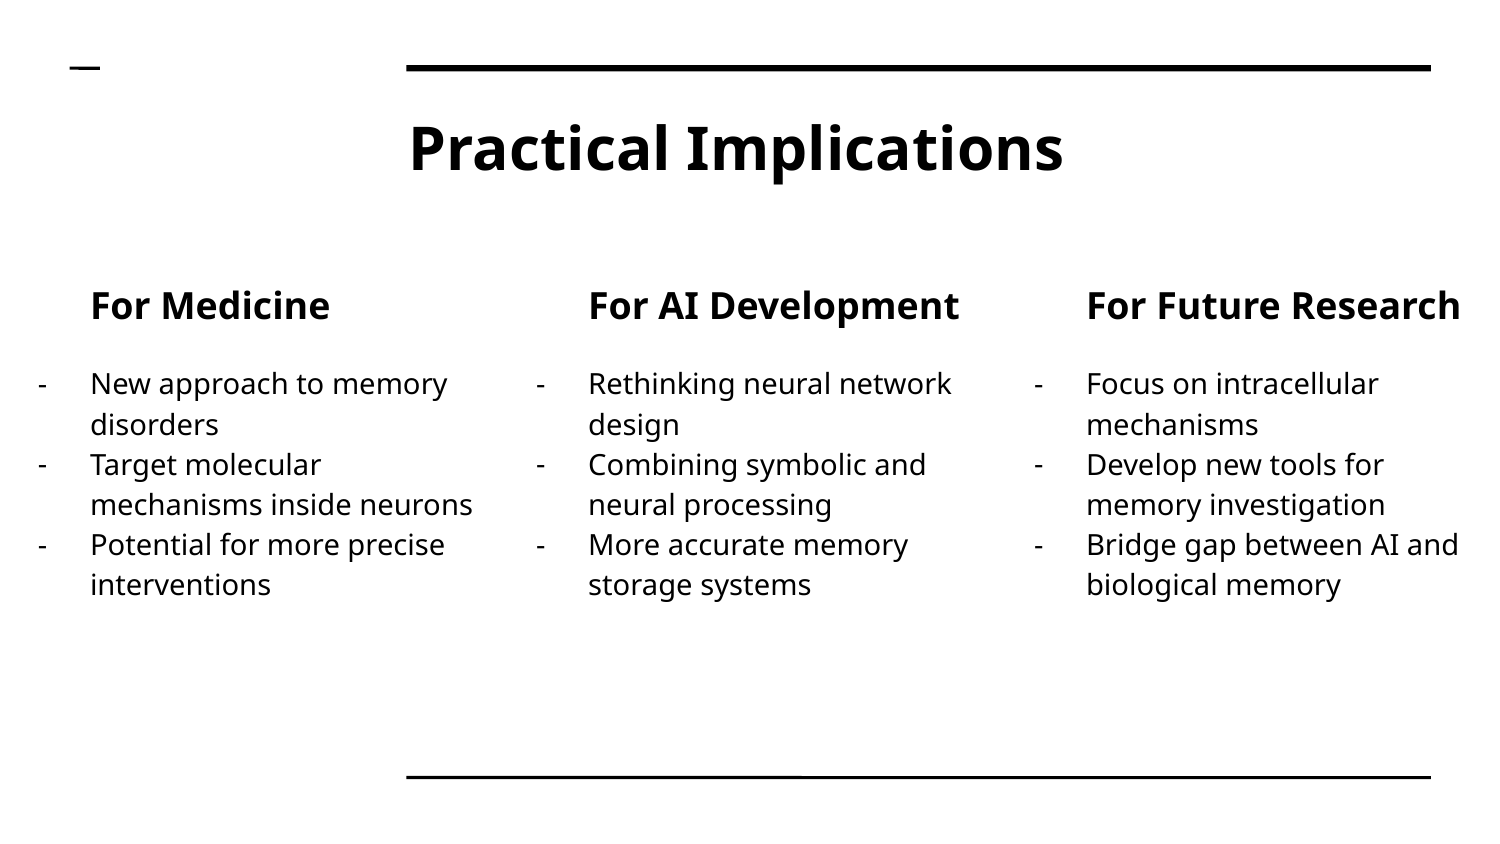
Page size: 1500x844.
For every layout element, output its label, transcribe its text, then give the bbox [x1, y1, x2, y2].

list For Medicine New approach to memory disorders Target molecular mechanisms inside neurons Potential for more precise interventions [0, 260, 498, 753]
list For AI Development Rethinking neural network design Combining symbolic and neural processing More accurate memory storage systems [498, 260, 996, 753]
title Practical Implications [393, 94, 1431, 199]
list For Future Research Focus on intracellular mechanisms Develop new tools for memory investigation Bridge gap between AI and biological memory [996, 260, 1500, 753]
